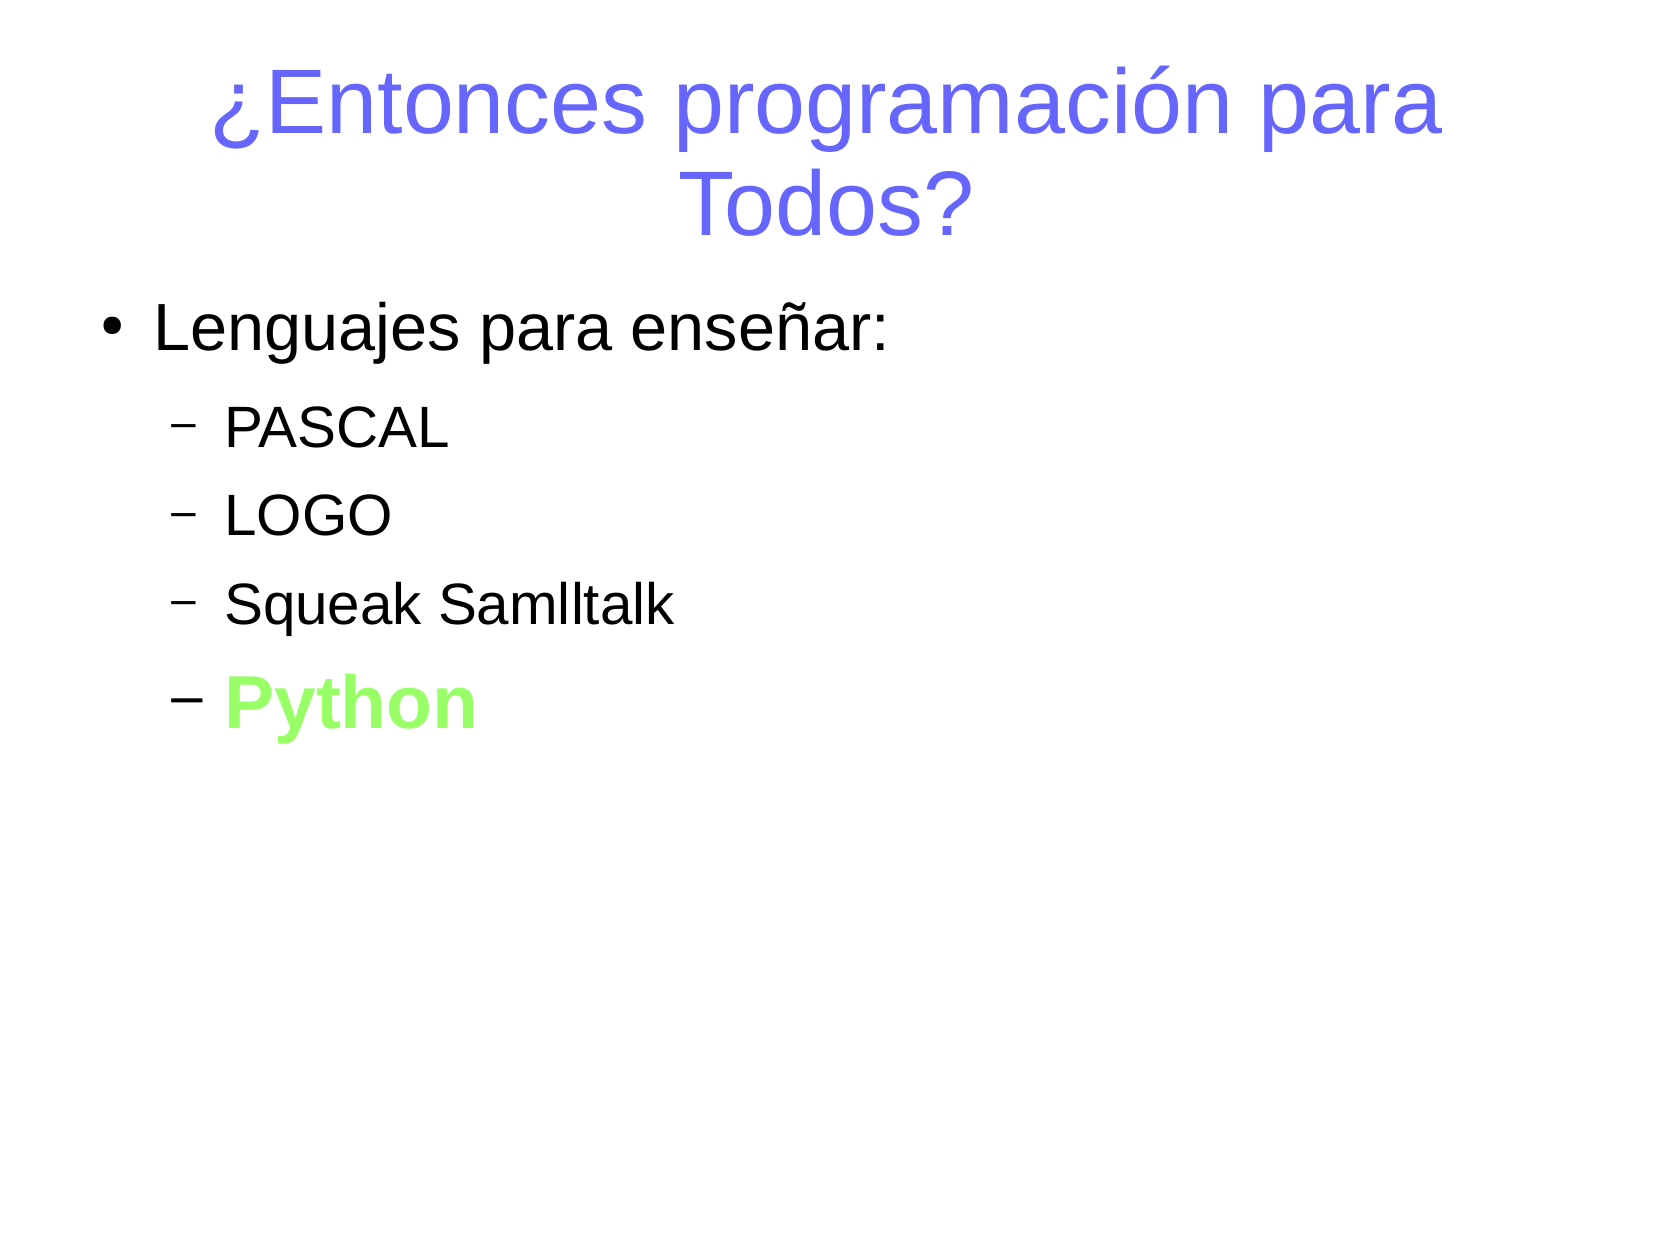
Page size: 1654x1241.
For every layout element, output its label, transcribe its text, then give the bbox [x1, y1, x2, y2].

title ¿Entonces programación para Todos? [82, 49, 1571, 257]
list Lenguajes para enseñar: PASCAL LOGO Squeak Samlltalk Python [82, 290, 1571, 1010]
